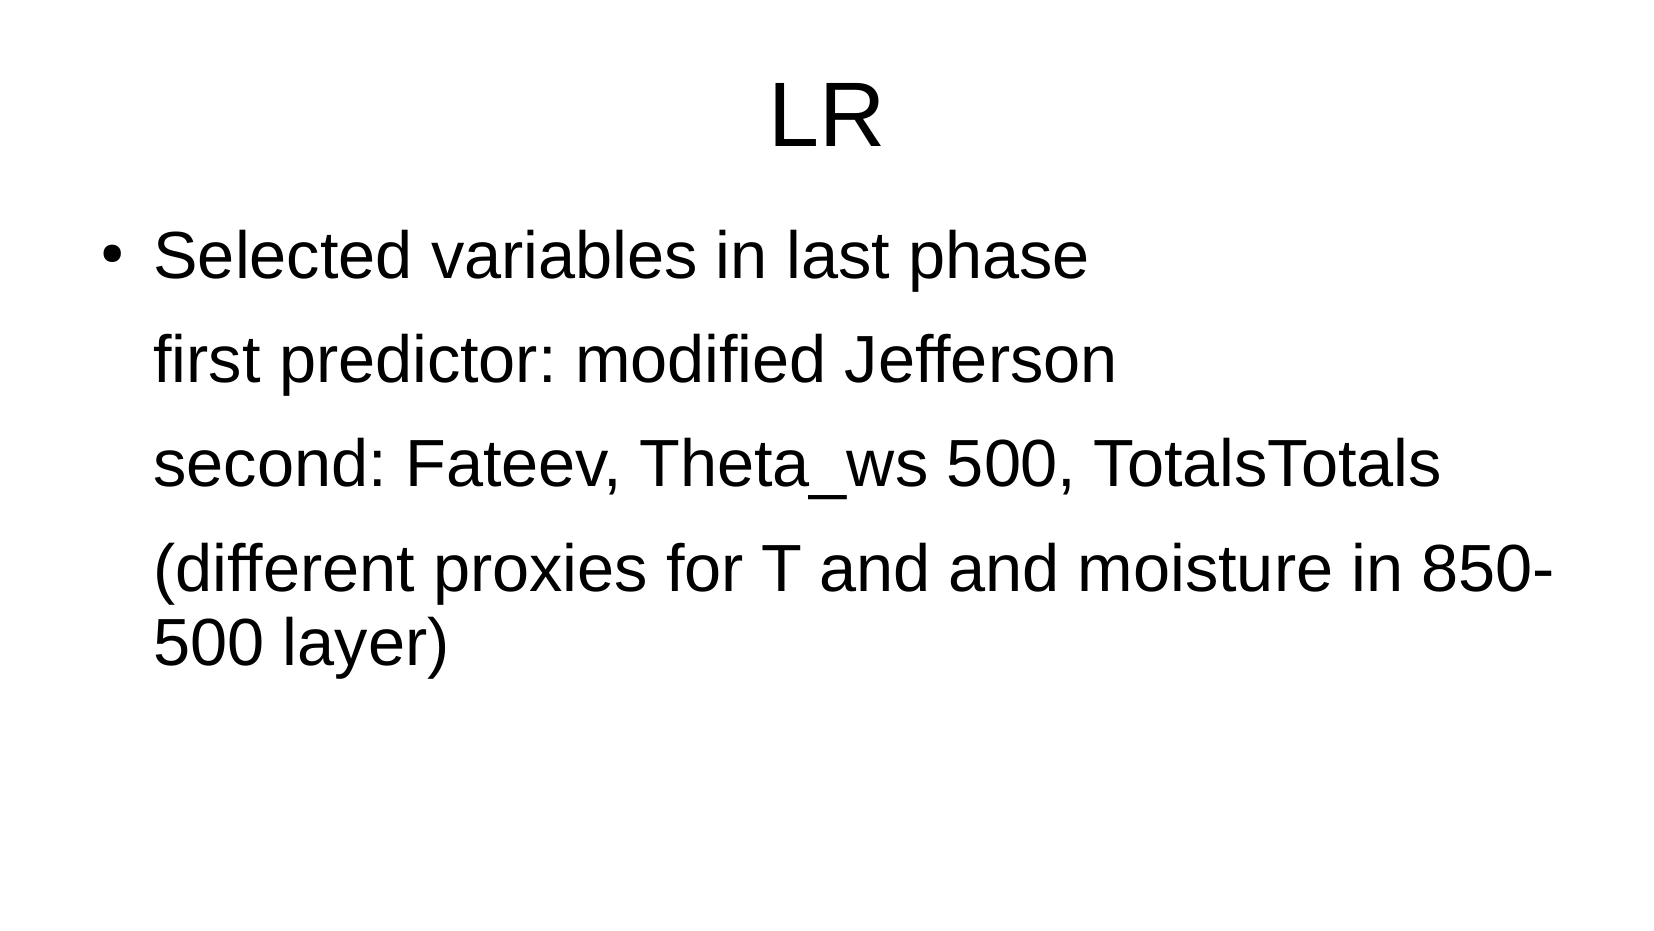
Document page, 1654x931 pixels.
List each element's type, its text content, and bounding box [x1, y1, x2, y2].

title LR [82, 37, 1571, 193]
list Selected variables in last phase first predictor: modified Jefferson second: Fateev, Theta_ws 500, TotalsTotals (different proxies for T and and moisture in 850-500 layer) [82, 217, 1571, 758]
